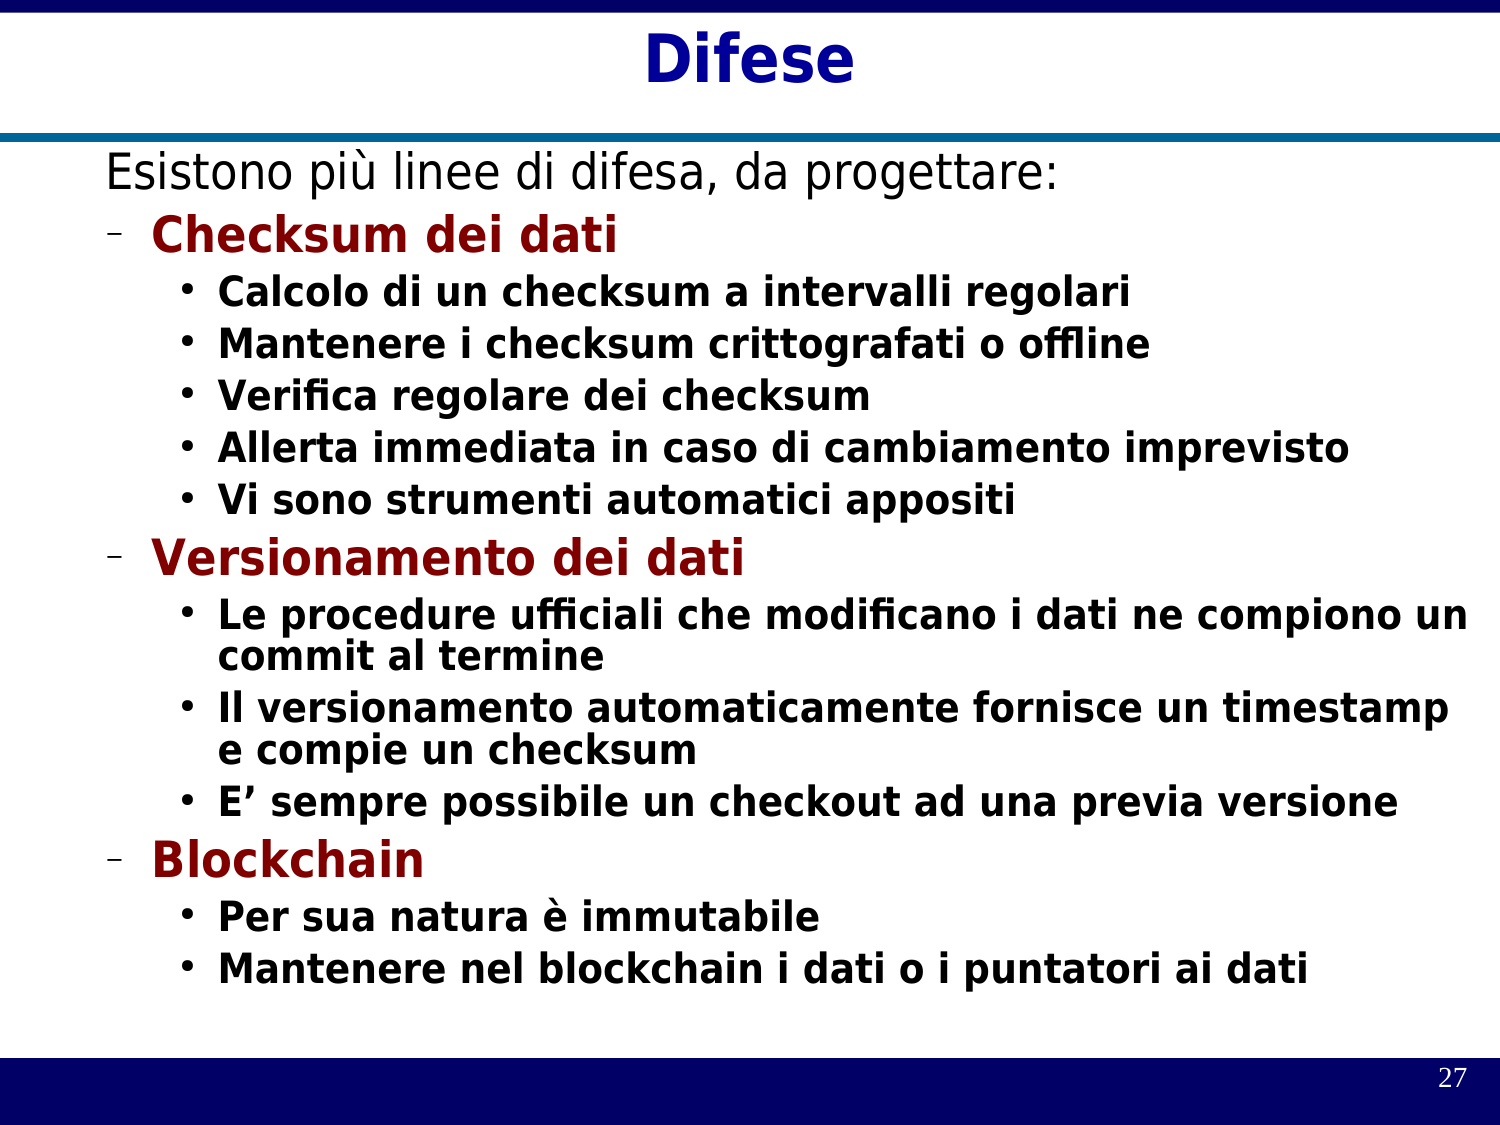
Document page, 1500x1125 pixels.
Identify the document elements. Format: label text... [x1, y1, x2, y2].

title Difese [30, 0, 1471, 126]
list Esistono più linee di difesa, da progettare: Checksum dei dati Calcolo di un checksum a intervalli regolari Mantenere i checksum crittografati o offline Verifica regolare dei checksum Allerta immediata in caso di cambiamento imprevisto Vi sono strumenti automatici appositi Versionamento dei dati Le procedure ufficiali che modificano i dati ne compiono un commit al termine Il versionamento automaticamente fornisce un timestamp e compie un checksum E’ sempre possibile un checkout ad una previa versione Blockchain Per sua natura è immutabile Mantenere nel blockchain i dati o i puntatori ai dati [30, 149, 1471, 1021]
